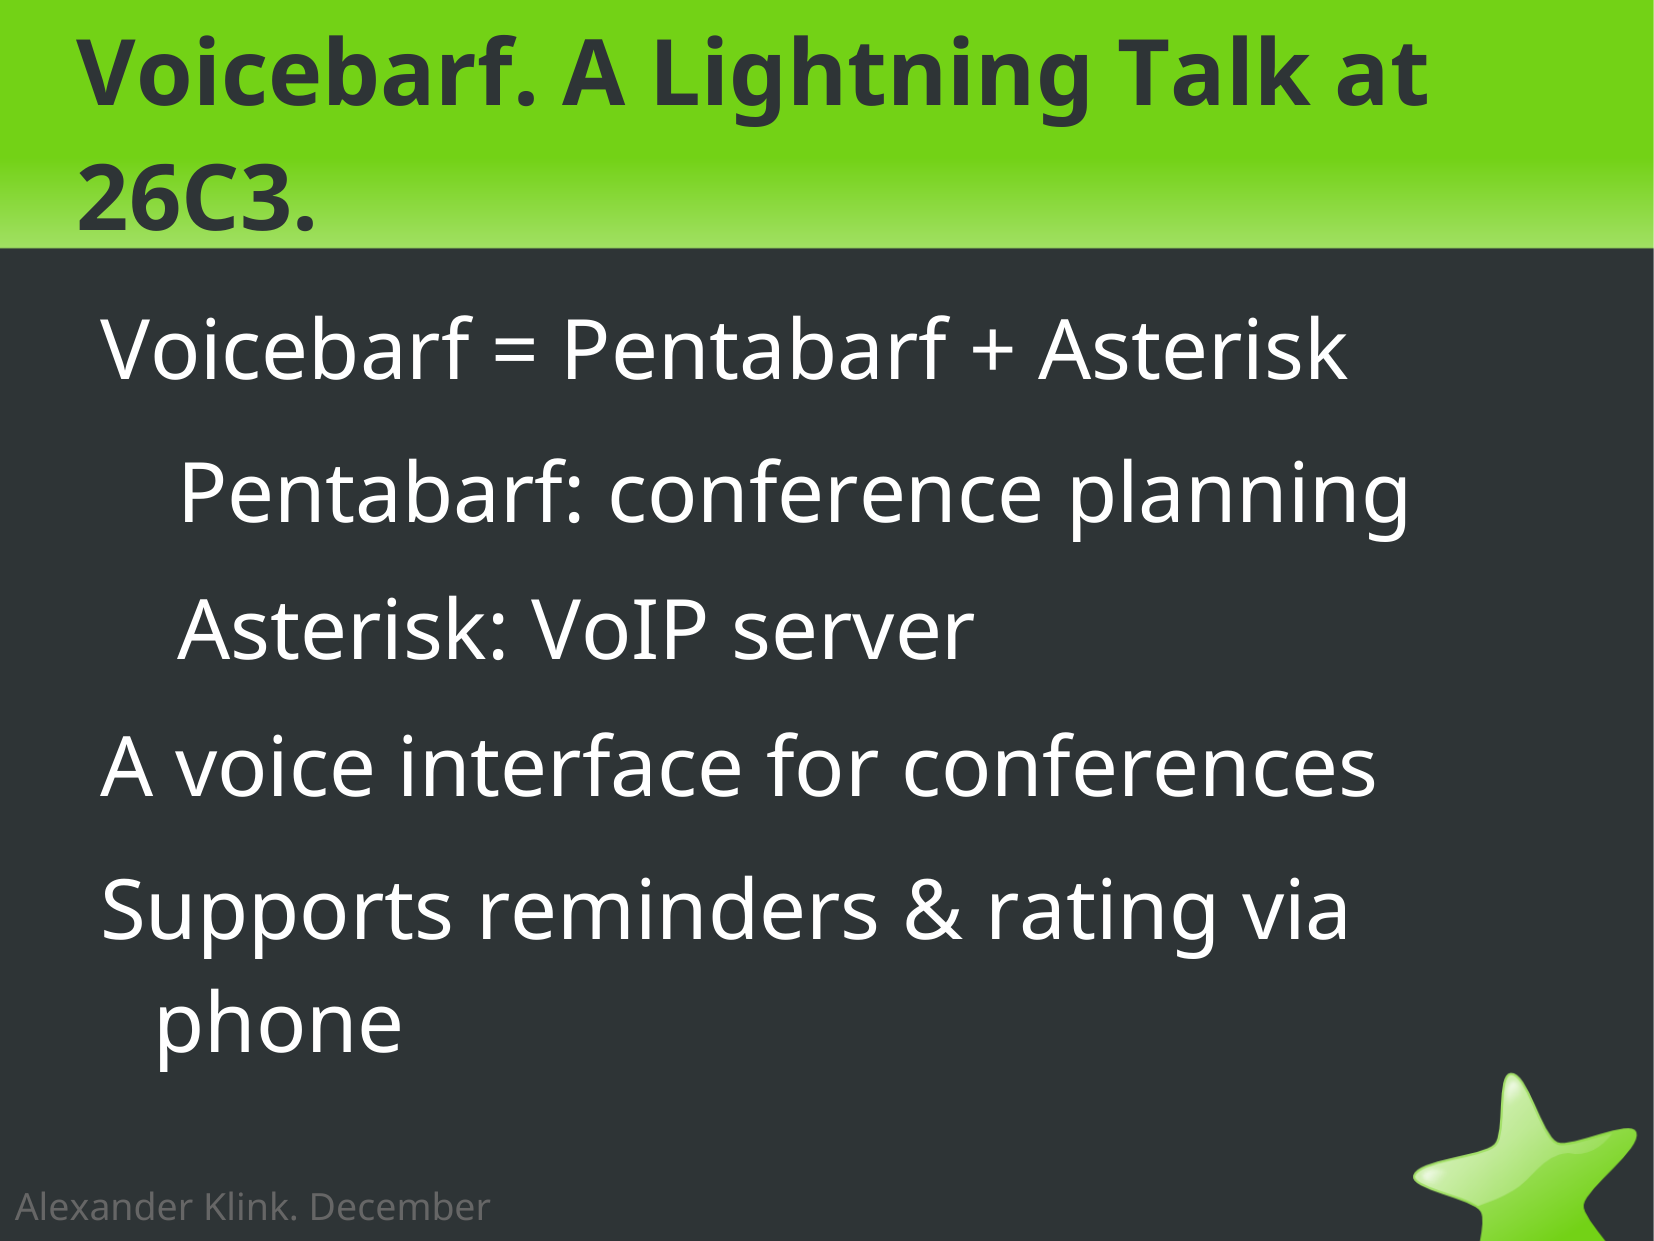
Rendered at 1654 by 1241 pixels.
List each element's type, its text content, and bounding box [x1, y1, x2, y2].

picture [0, 0, 1654, 1241]
title Voicebarf. A Lightning Talk at 26C3. [76, 36, 1565, 229]
list Voicebarf = Pentabarf + Asterisk Pentabarf: conference planning Asterisk: VoIP server A voice interface for conferences Supports reminders & rating via phone [82, 290, 1571, 1094]
text_box Alexander Klink. December 27th, 2009. [0, 1172, 563, 1241]
